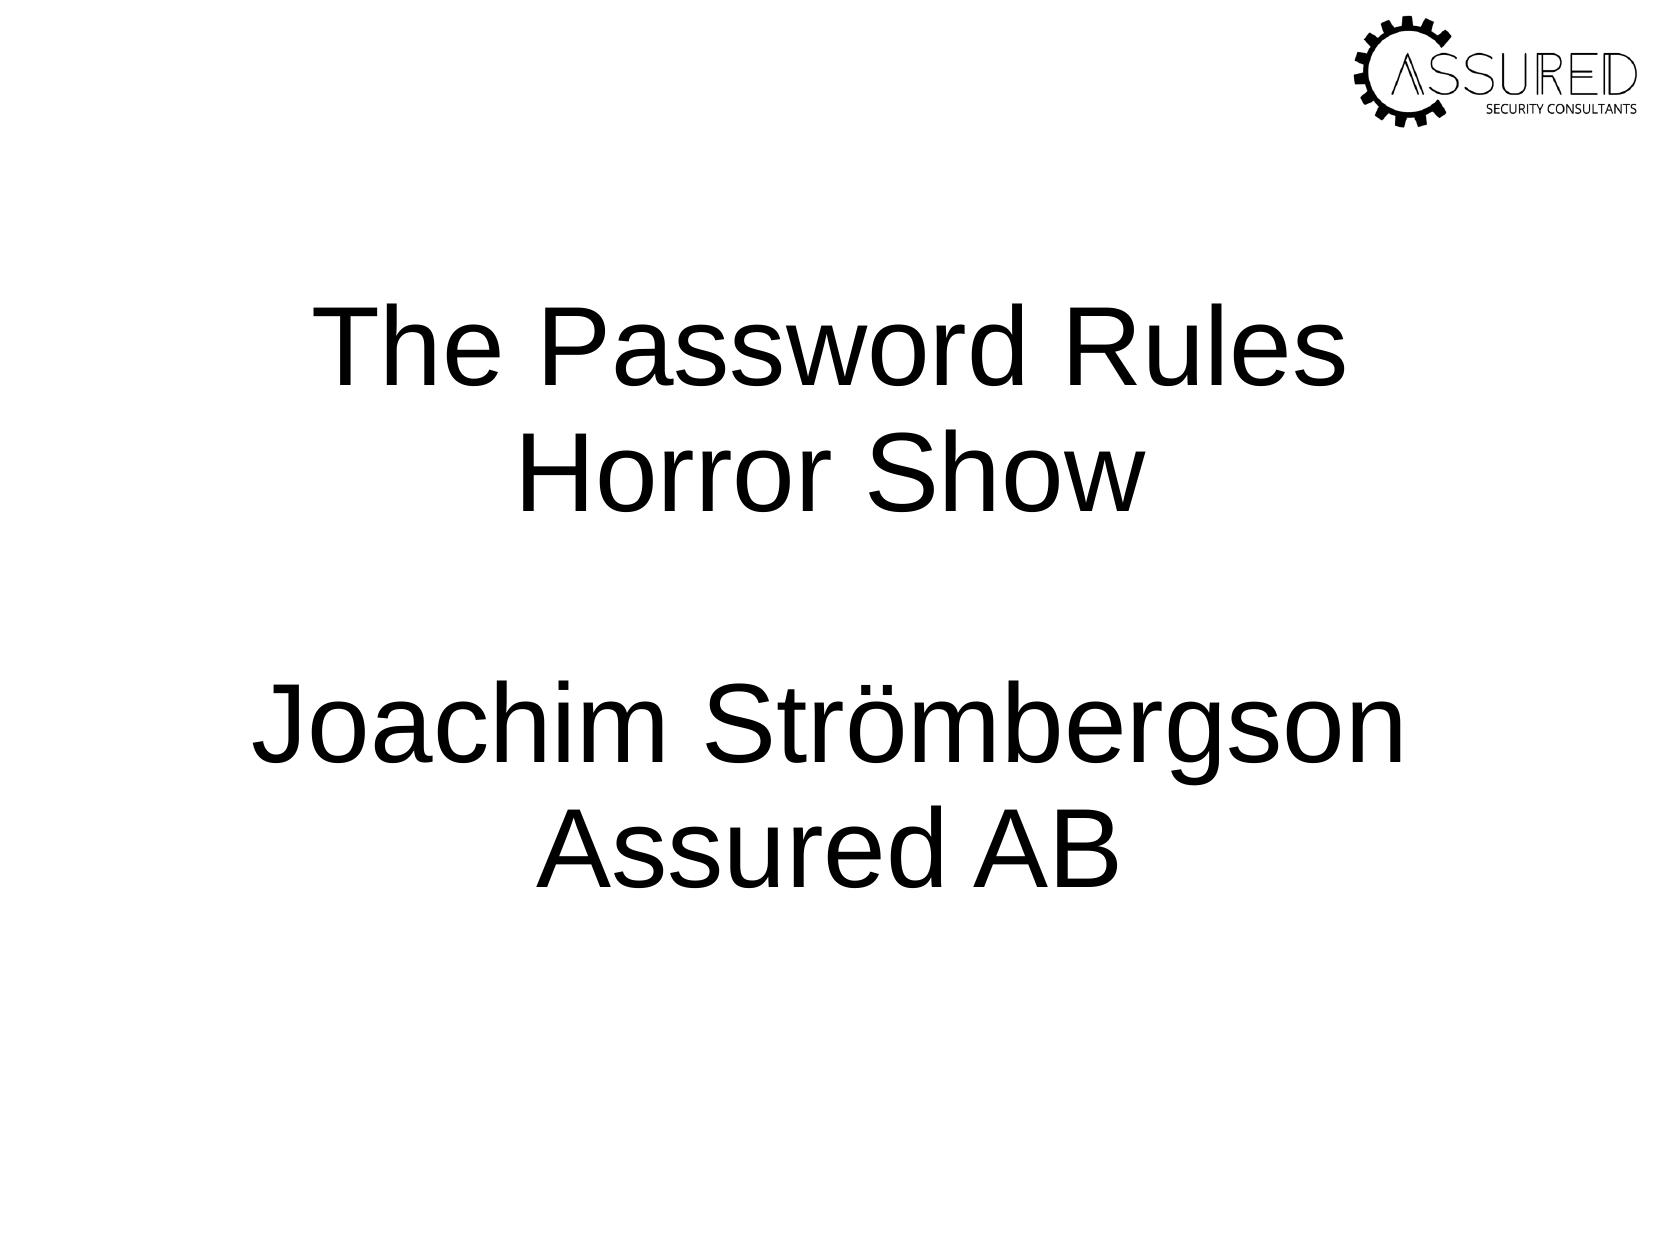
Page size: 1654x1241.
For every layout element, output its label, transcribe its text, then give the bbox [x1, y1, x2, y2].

picture [1346, 11, 1642, 131]
subtitle The Password Rules Horror Show Joachim Strömbergson Assured AB [85, 117, 1574, 1078]
